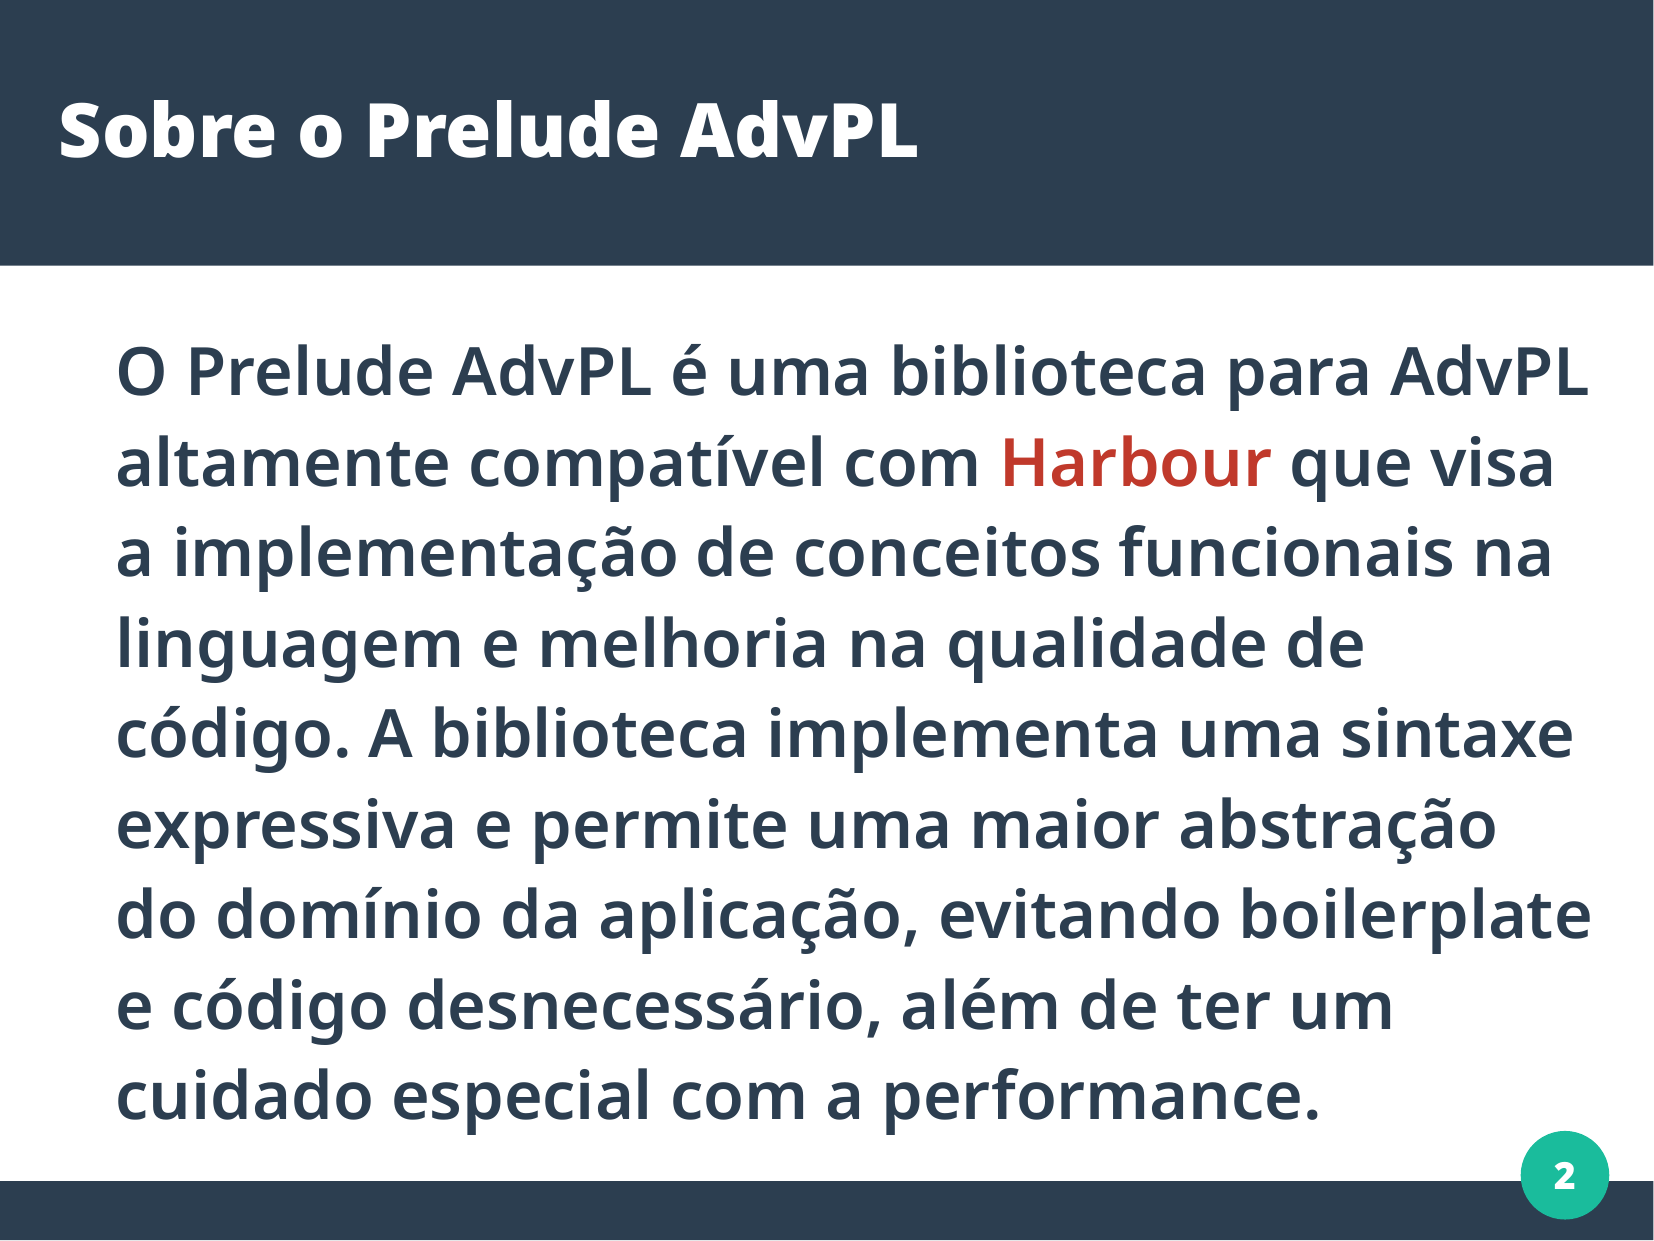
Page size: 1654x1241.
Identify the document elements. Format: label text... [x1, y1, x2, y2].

list O Prelude AdvPL é uma biblioteca para AdvPL altamente compatível com Harbour que visa a implementação de conceitos funcionais na linguagem e melhoria na qualidade de código. A biblioteca implementa uma sintaxe expressiva e permite uma maior abstração do domínio da aplicação, evitando boilerplate e código desnecessário, além de ter um cuidado especial com a performance. [59, 324, 1595, 1152]
title Sobre o Prelude AdvPL [59, 49, 1595, 207]
